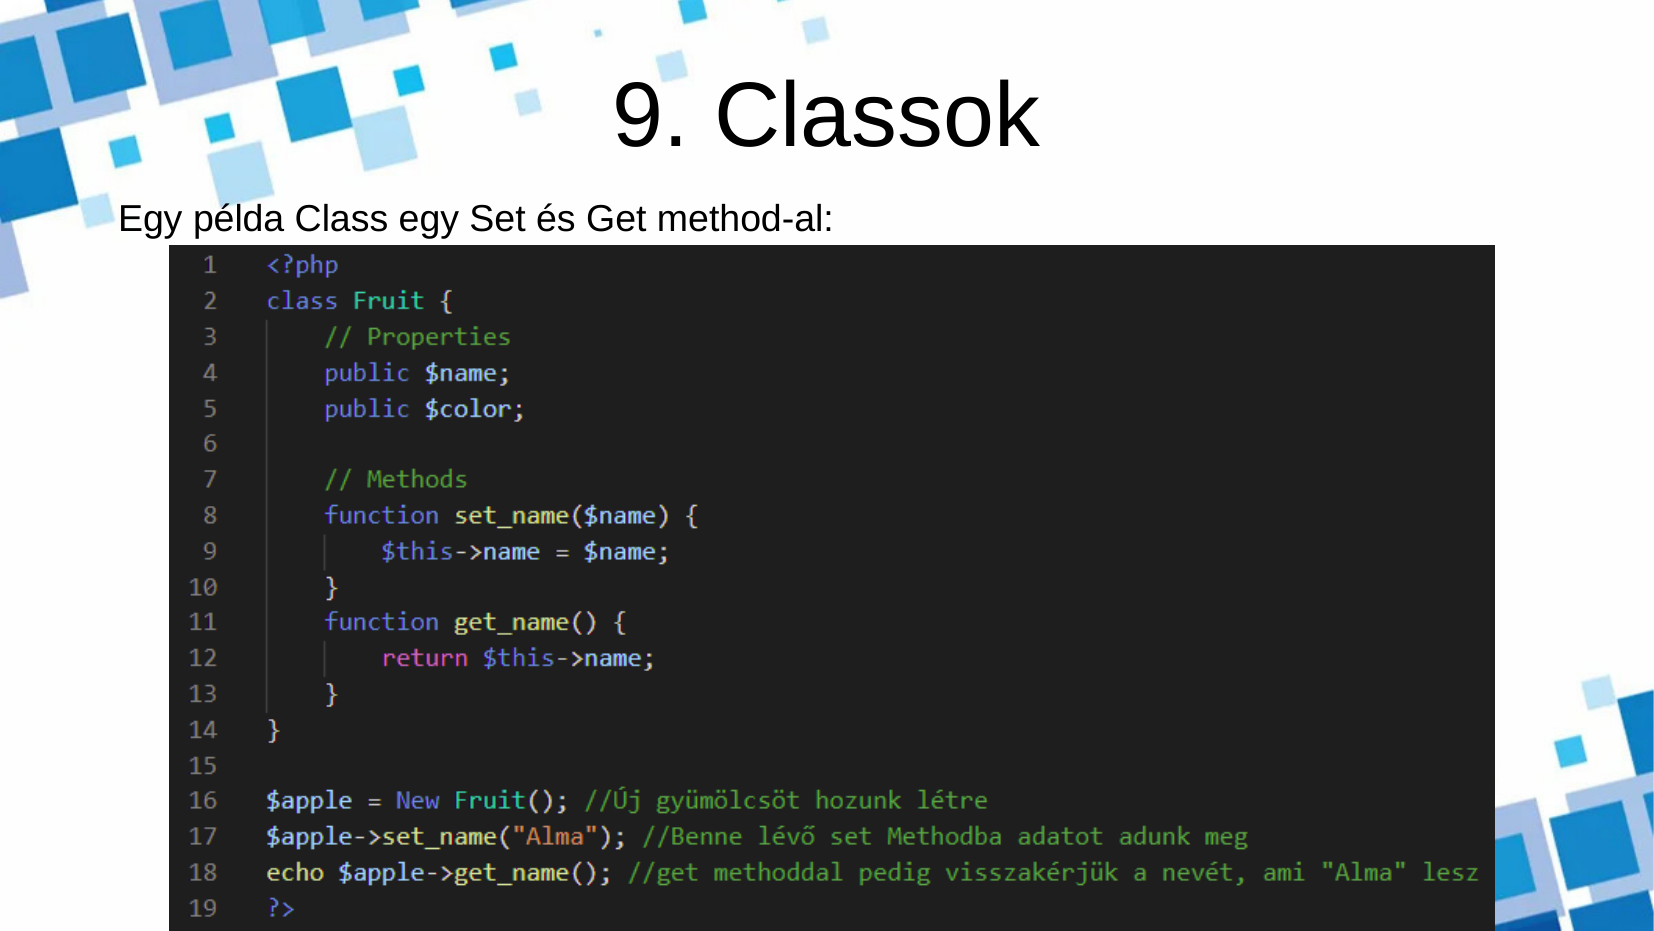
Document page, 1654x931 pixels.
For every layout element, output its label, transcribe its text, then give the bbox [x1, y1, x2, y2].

picture [0, 0, 1654, 931]
title 9. Classok [82, 37, 1571, 174]
subtitle Egy példa Class egy Set és Get method-al: [82, 174, 1571, 263]
